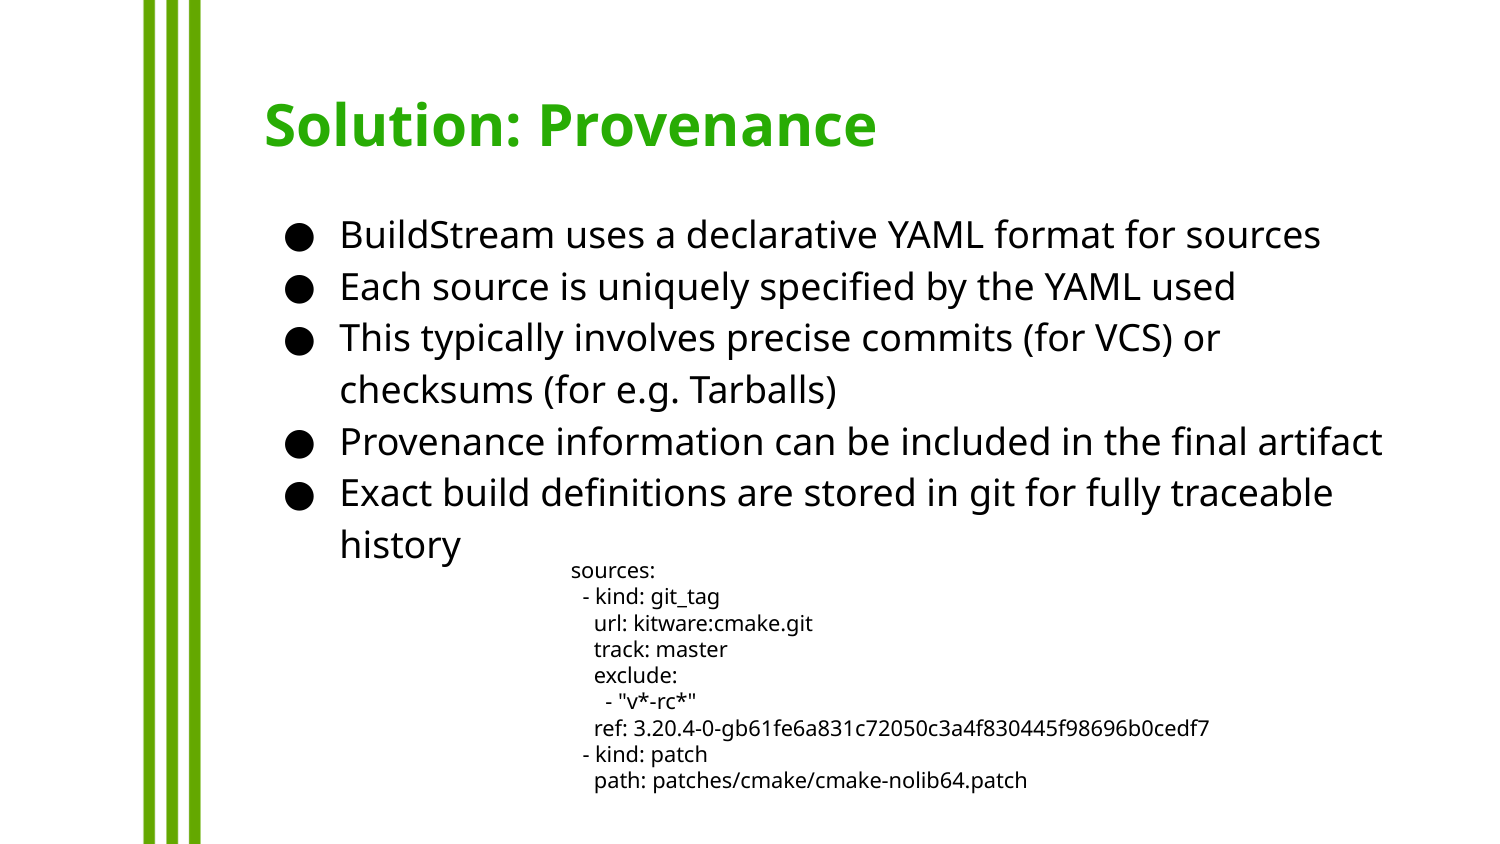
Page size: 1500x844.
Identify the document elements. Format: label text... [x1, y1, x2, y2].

list BuildStream uses a declarative YAML format for sources Each source is uniquely specified by the YAML used This typically involves precise commits (for VCS) or checksums (for e.g. Tarballs) Provenance information can be included in the final artifact Exact build definitions are stored in git for fully traceable history [249, 189, 1442, 475]
text_box sources: - kind: git_tag url: kitware:cmake.git track: master exclude: - "v*-rc*" ref: 3.20.4-0-gb61fe6a831c72050c3a4f830445f98696b0cedf7 - kind: patch path: patches/cmake/cmake-nolib64.patch [555, 541, 1417, 808]
title Solution: Provenance [249, 72, 1390, 189]
picture [0, 0, 532, 844]
